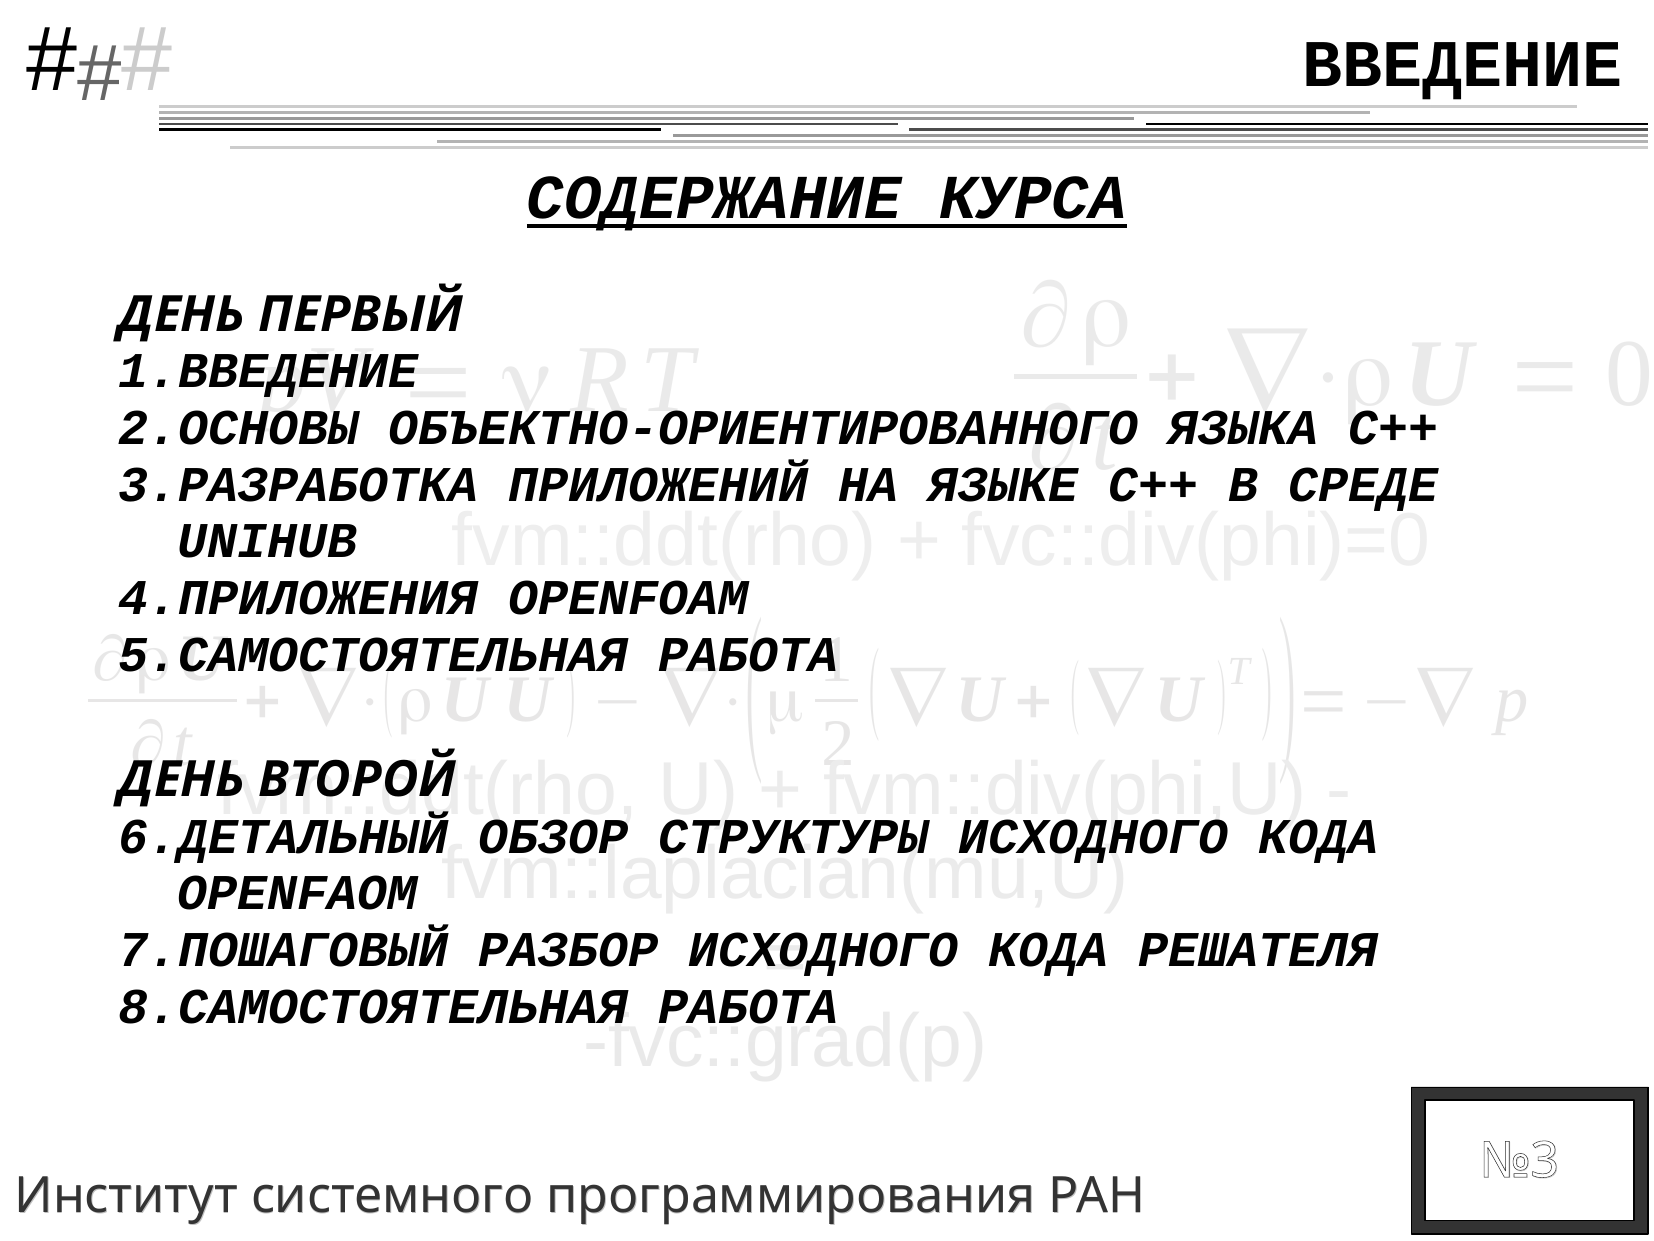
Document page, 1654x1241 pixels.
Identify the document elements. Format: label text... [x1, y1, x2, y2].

text_box ДЕНЬ ПЕРВЫЙ 1.ВВЕДЕНИЕ 2.ОСНОВЫ ОБЪЕКТНО-ОРИЕНТИРОВАННОГО ЯЗЫКА C++ 3.РАЗРАБОТКА ПРИЛОЖЕНИЙ НА ЯЗЫКЕ C++ В СРЕДЕ UNIHUB 4.ПРИЛОЖЕНИЯ OPENFOAM 5.САМОСТОЯТЕЛЬНАЯ РАБОТА ДЕНЬ ВТОРОЙ 6.ДЕТАЛЬНЫЙ ОБЗОР СТРУКТУРЫ ИСХОДНОГО КОДА OPENFAOM 7.ПОШАГОВЫЙ РАЗБОР ИСХОДНОГО КОДА РЕШАТЕЛЯ 8.САМОСТОЯТЕЛЬНАЯ РАБОТА [118, 277, 1565, 1024]
title СОДЕРЖАНИЕ КУРСА [0, 147, 1654, 257]
